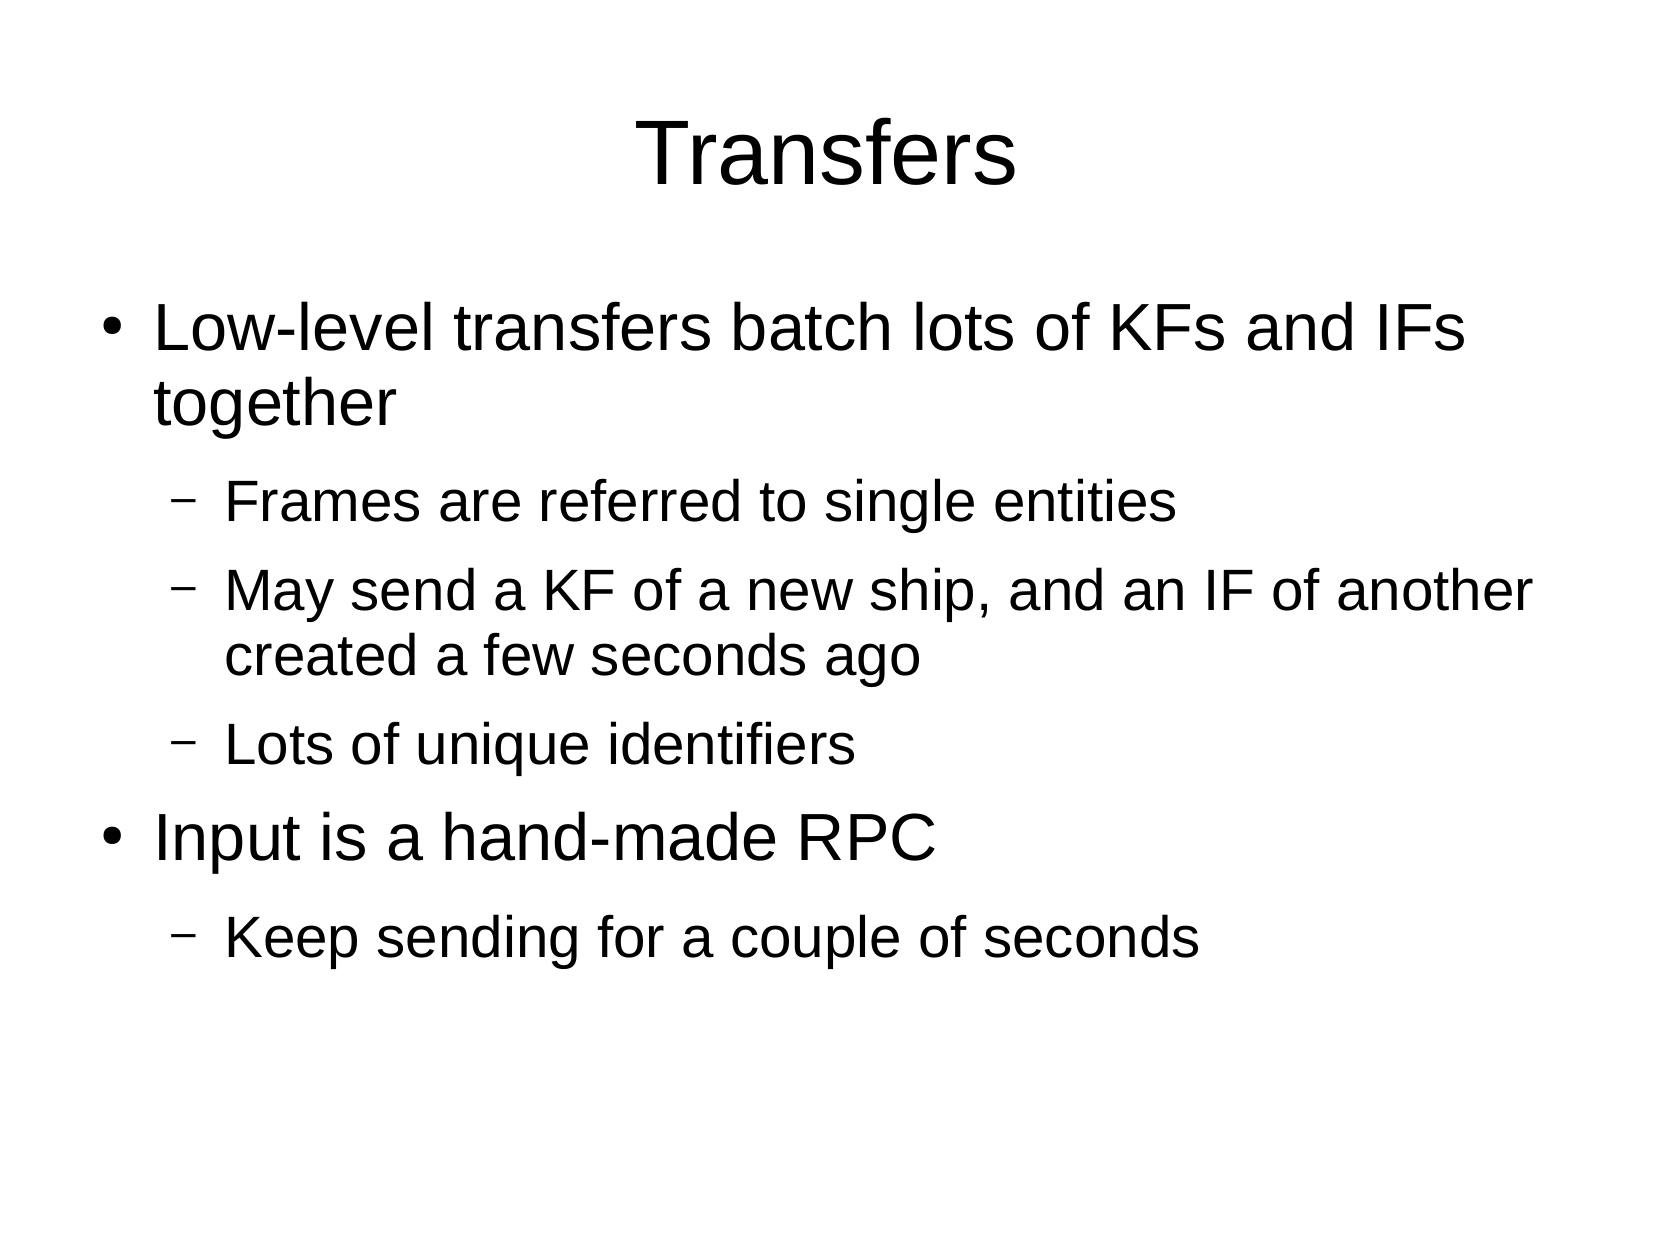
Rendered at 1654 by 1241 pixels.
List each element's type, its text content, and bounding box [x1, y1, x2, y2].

title Transfers [82, 49, 1571, 257]
list Low-level transfers batch lots of KFs and IFs together Frames are referred to single entities May send a KF of a new ship, and an IF of another created a few seconds ago Lots of unique identifiers Input is a hand-made RPC Keep sending for a couple of seconds [82, 290, 1571, 1109]
